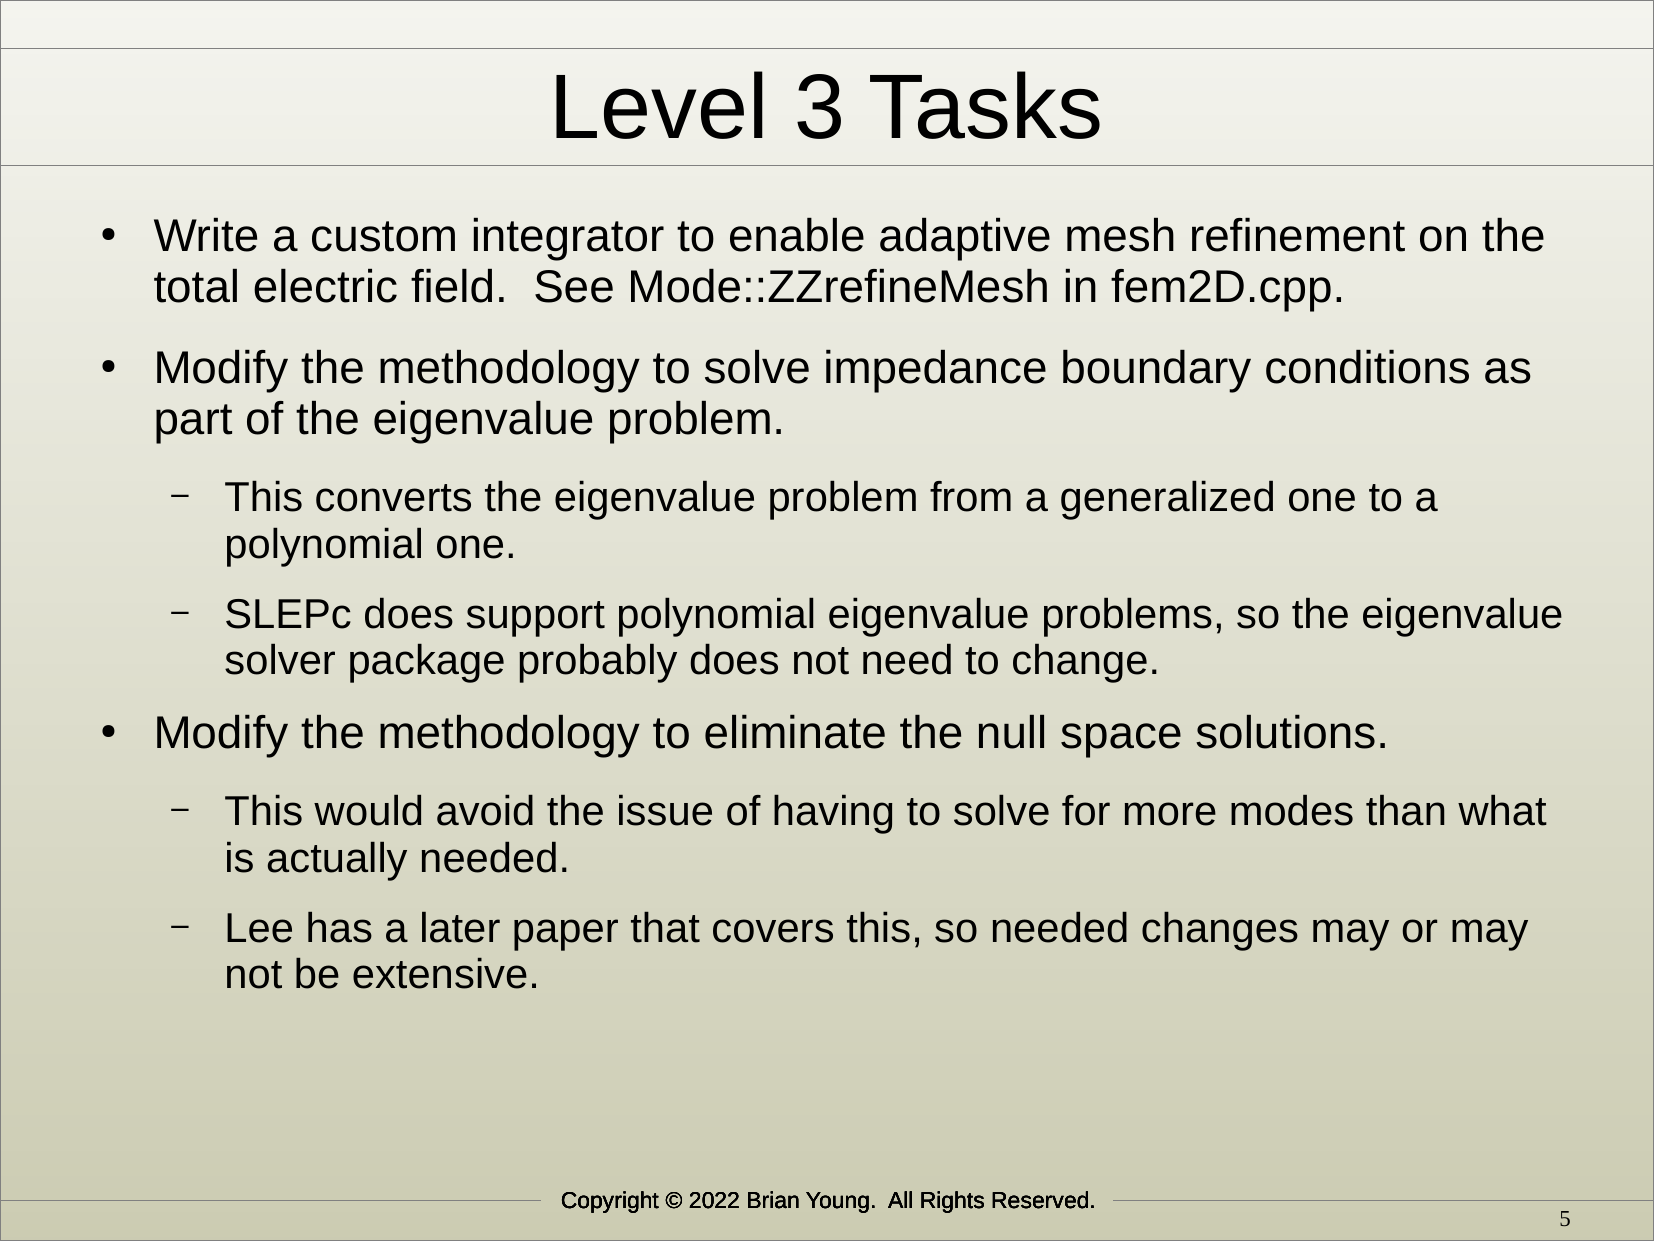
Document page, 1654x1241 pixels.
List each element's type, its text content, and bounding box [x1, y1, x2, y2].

list Write a custom integrator to enable adaptive mesh refinement on the total electric field. See Mode::ZZrefineMesh in fem2D.cpp. Modify the methodology to solve impedance boundary conditions as part of the eigenvalue problem. This converts the eigenvalue problem from a generalized one to a polynomial one. SLEPc does support polynomial eigenvalue problems, so the eigenvalue solver package probably does not need to change. Modify the methodology to eliminate the null space solutions. This would avoid the issue of having to solve for more modes than what is actually needed. Lee has a later paper that covers this, so needed changes may or may not be extensive. [82, 210, 1571, 1109]
title Level 3 Tasks [82, 49, 1571, 166]
